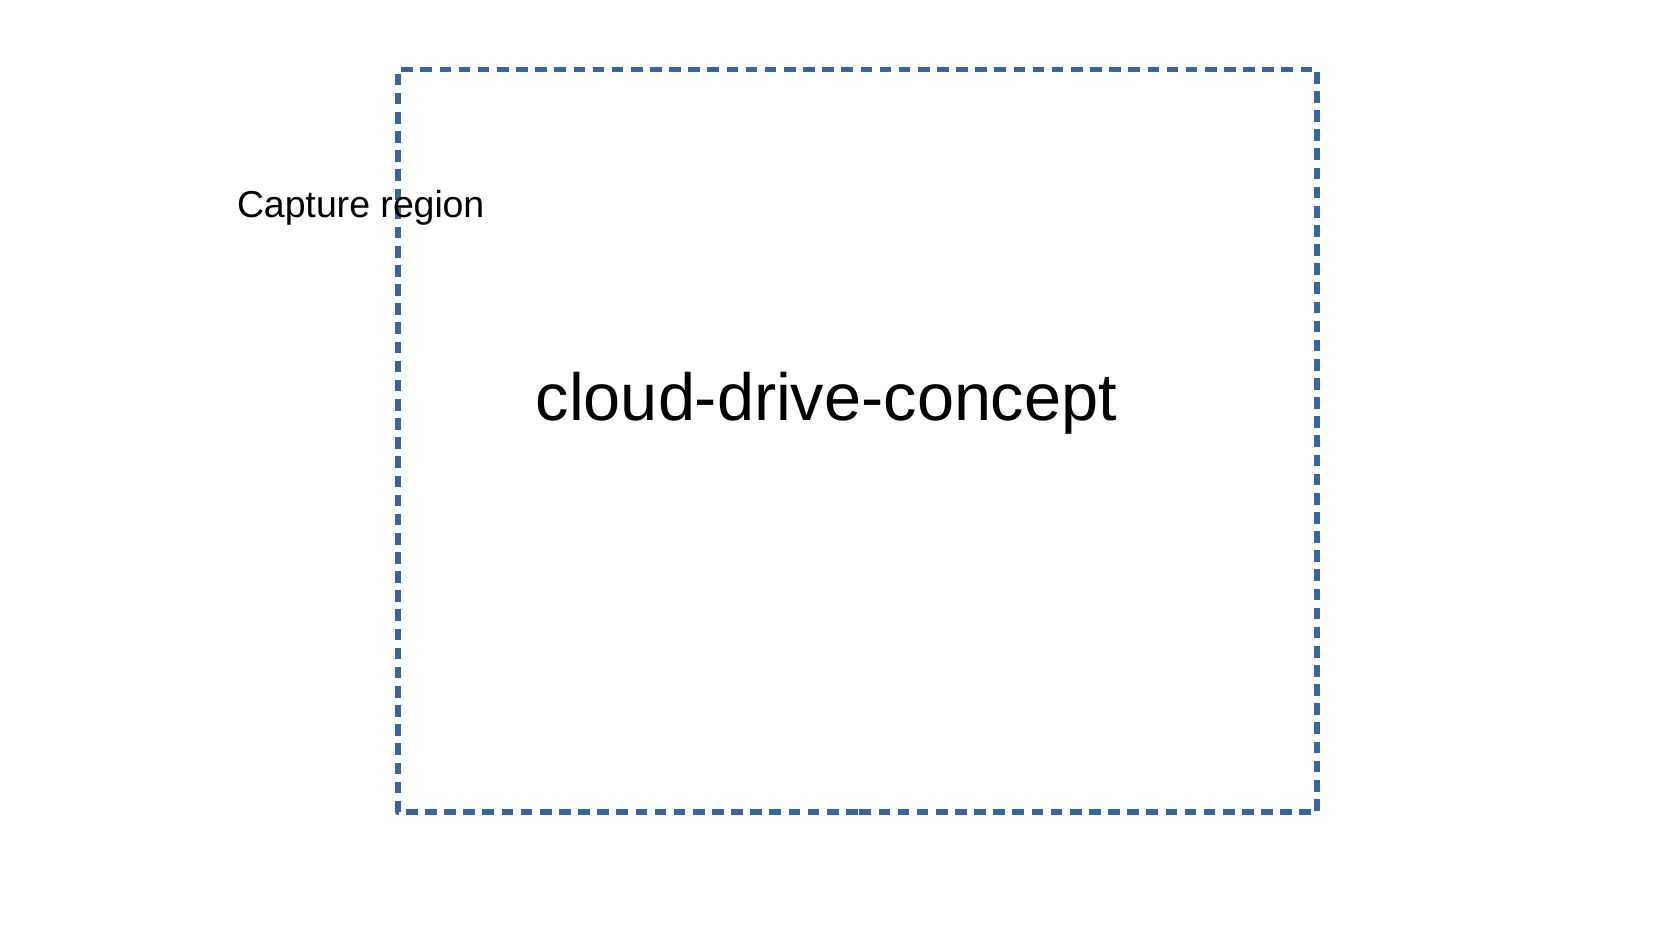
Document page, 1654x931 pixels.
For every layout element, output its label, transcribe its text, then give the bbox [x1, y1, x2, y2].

subtitle cloud-drive-concept [82, 37, 1571, 757]
text_box Capture region [222, 175, 500, 233]
